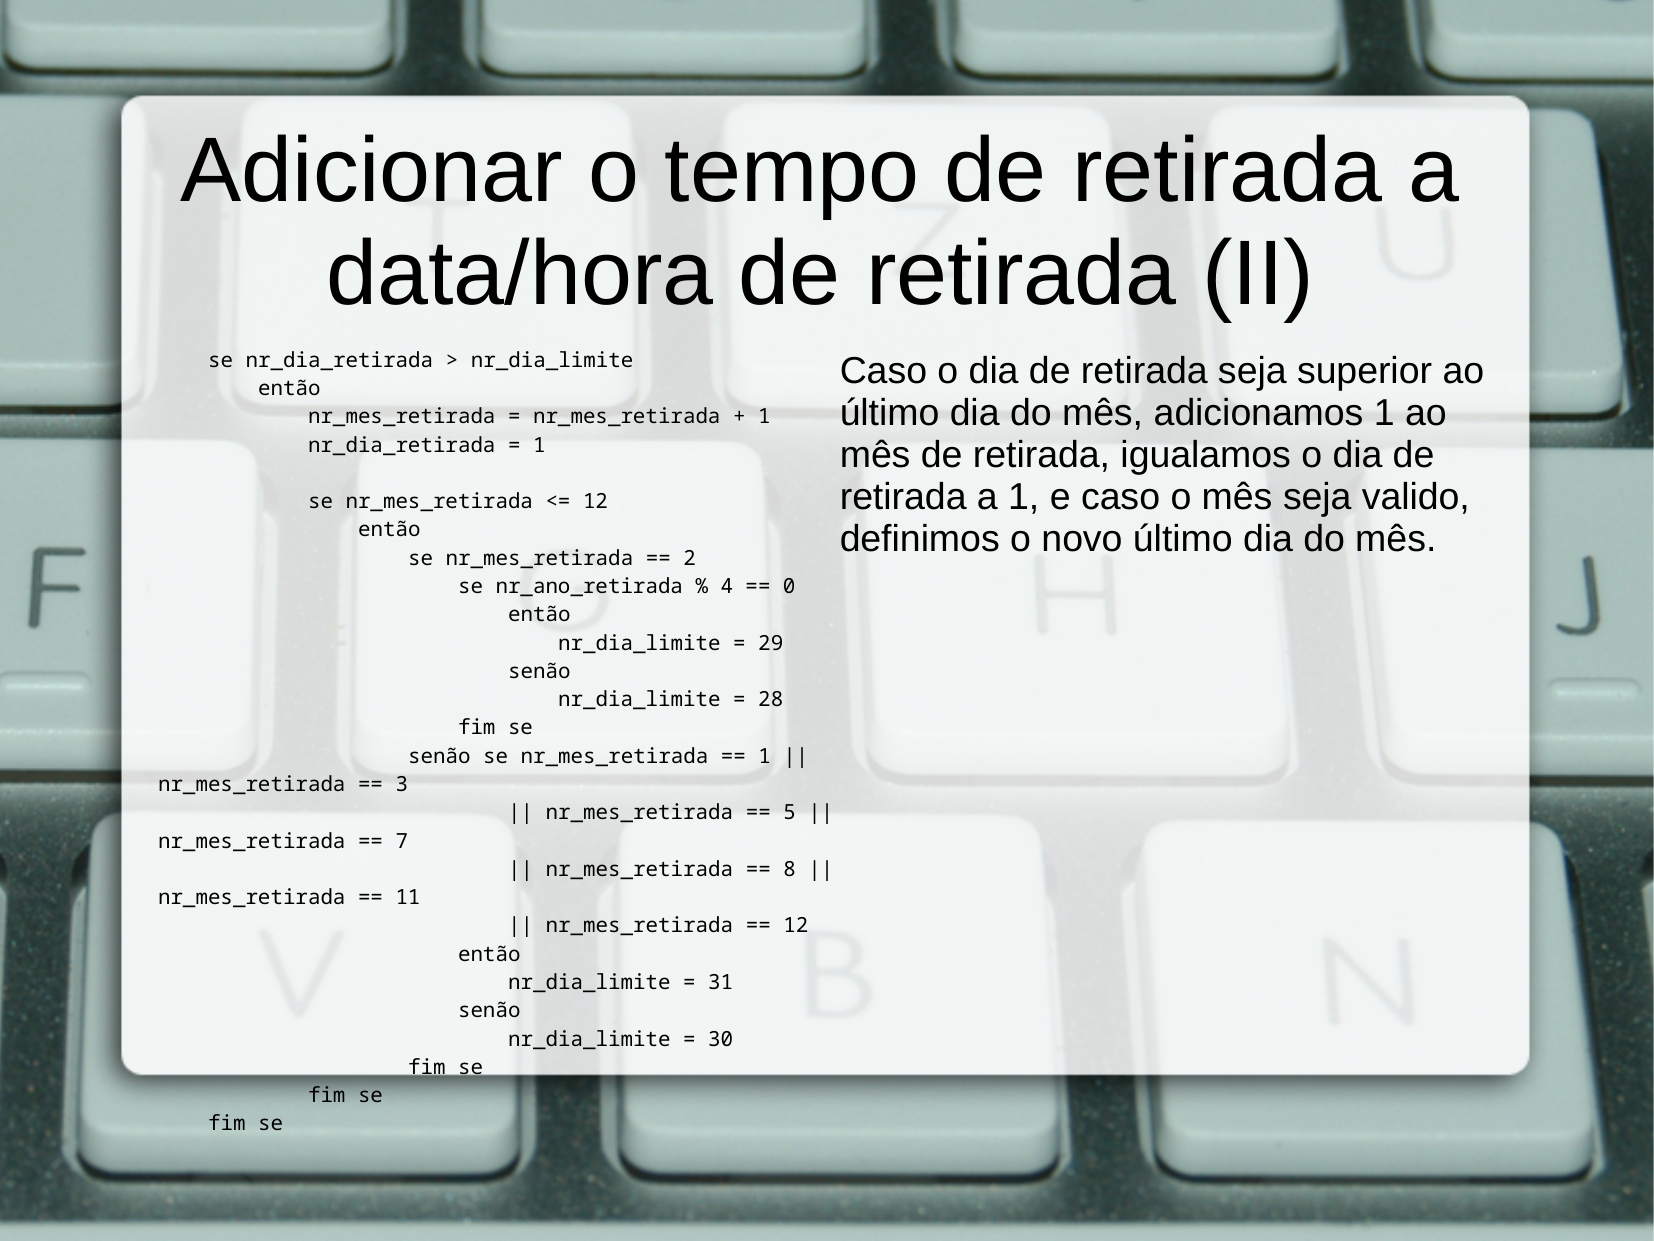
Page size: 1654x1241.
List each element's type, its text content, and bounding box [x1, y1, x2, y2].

text_box Caso o dia de retirada seja superior ao último dia do mês, adicionamos 1 ao mês de retirada, igualamos o dia de retirada a 1, e caso o mês seja valido, definimos o novo último dia do mês. [825, 342, 1538, 568]
title Adicionar o tempo de retirada a data/hora de retirada (II) [135, 118, 1506, 324]
text_box se nr_dia_retirada > nr_dia_limite então nr_mes_retirada = nr_mes_retirada + 1 nr_dia_retirada = 1 se nr_mes_retirada <= 12 então se nr_mes_retirada == 2 se nr_ano_retirada % 4 == 0 então nr_dia_limite = 29 senão nr_dia_limite = 28 fim se senão se nr_mes_retirada == 1 || nr_mes_retirada == 3 || nr_mes_retirada == 5 || nr_mes_retirada == 7 || nr_mes_retirada == 8 || nr_mes_retirada == 11 || nr_mes_retirada == 12 então nr_dia_limite = 31 senão nr_dia_limite = 30 fim se fim se fim se [143, 337, 1013, 1053]
picture [0, 0, 1654, 1241]
